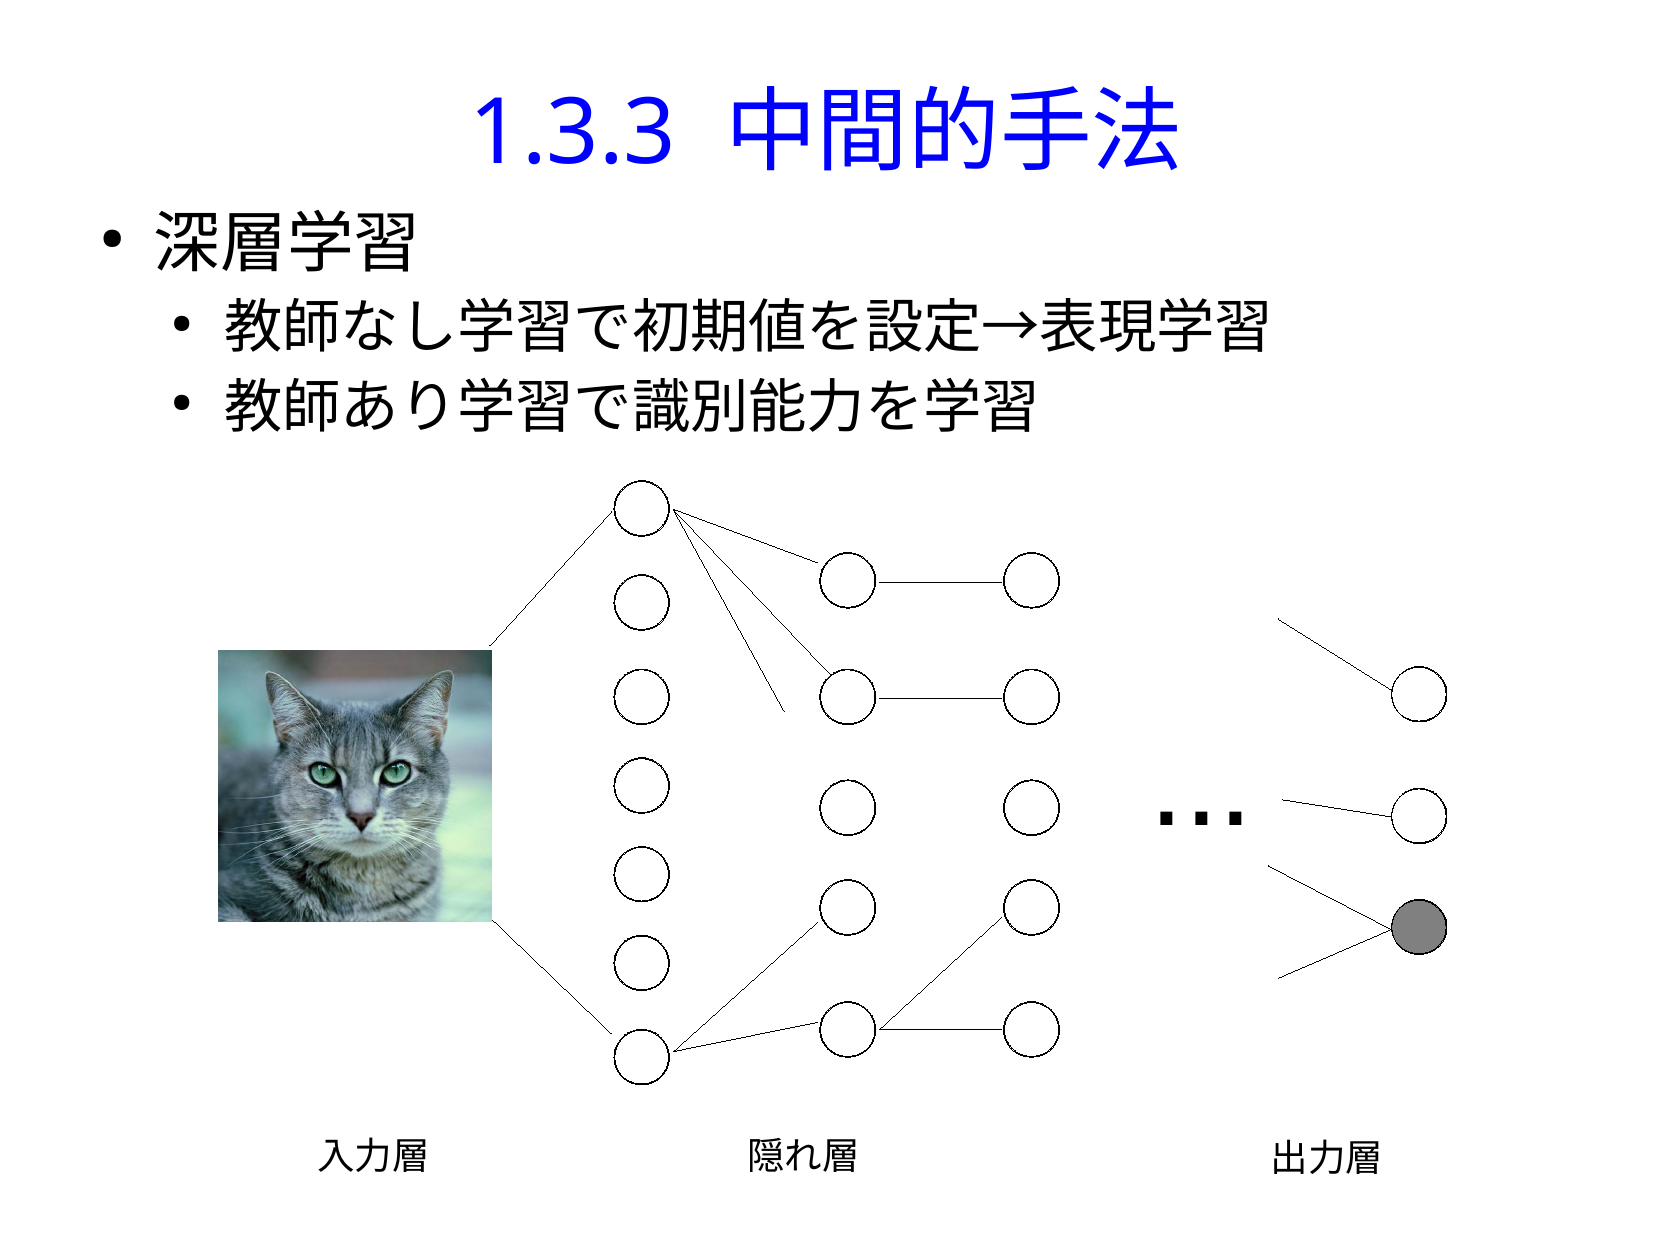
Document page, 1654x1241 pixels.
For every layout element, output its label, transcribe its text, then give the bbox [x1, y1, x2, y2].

text_box [613, 935, 670, 991]
title 1.3.3 中間的手法 [82, 49, 1571, 194]
text_box 入力層 [302, 1118, 445, 1190]
text_box [819, 779, 876, 836]
text_box 出力層 [1255, 1120, 1398, 1192]
text_box [1003, 552, 1060, 609]
text_box [613, 1029, 670, 1085]
text_box [613, 669, 670, 725]
text_box [1391, 788, 1447, 844]
text_box [1391, 899, 1447, 955]
text_box [1003, 1001, 1060, 1058]
text_box [819, 552, 876, 609]
text_box [613, 480, 670, 537]
text_box [1003, 879, 1060, 936]
list 深層学習 教師なし学習で初期値を設定→表現学習 教師あり学習で識別能力を学習 [82, 194, 1571, 998]
text_box [819, 669, 876, 725]
picture [218, 650, 492, 923]
text_box [1003, 669, 1060, 725]
text_box [613, 757, 670, 814]
text_box 隠れ層 [732, 1118, 875, 1190]
text_box [1391, 666, 1447, 722]
text_box [613, 846, 670, 902]
text_box [819, 879, 876, 936]
text_box [819, 1001, 876, 1058]
text_box [1003, 779, 1060, 836]
text_box ... [1134, 704, 1269, 860]
text_box [613, 574, 670, 631]
